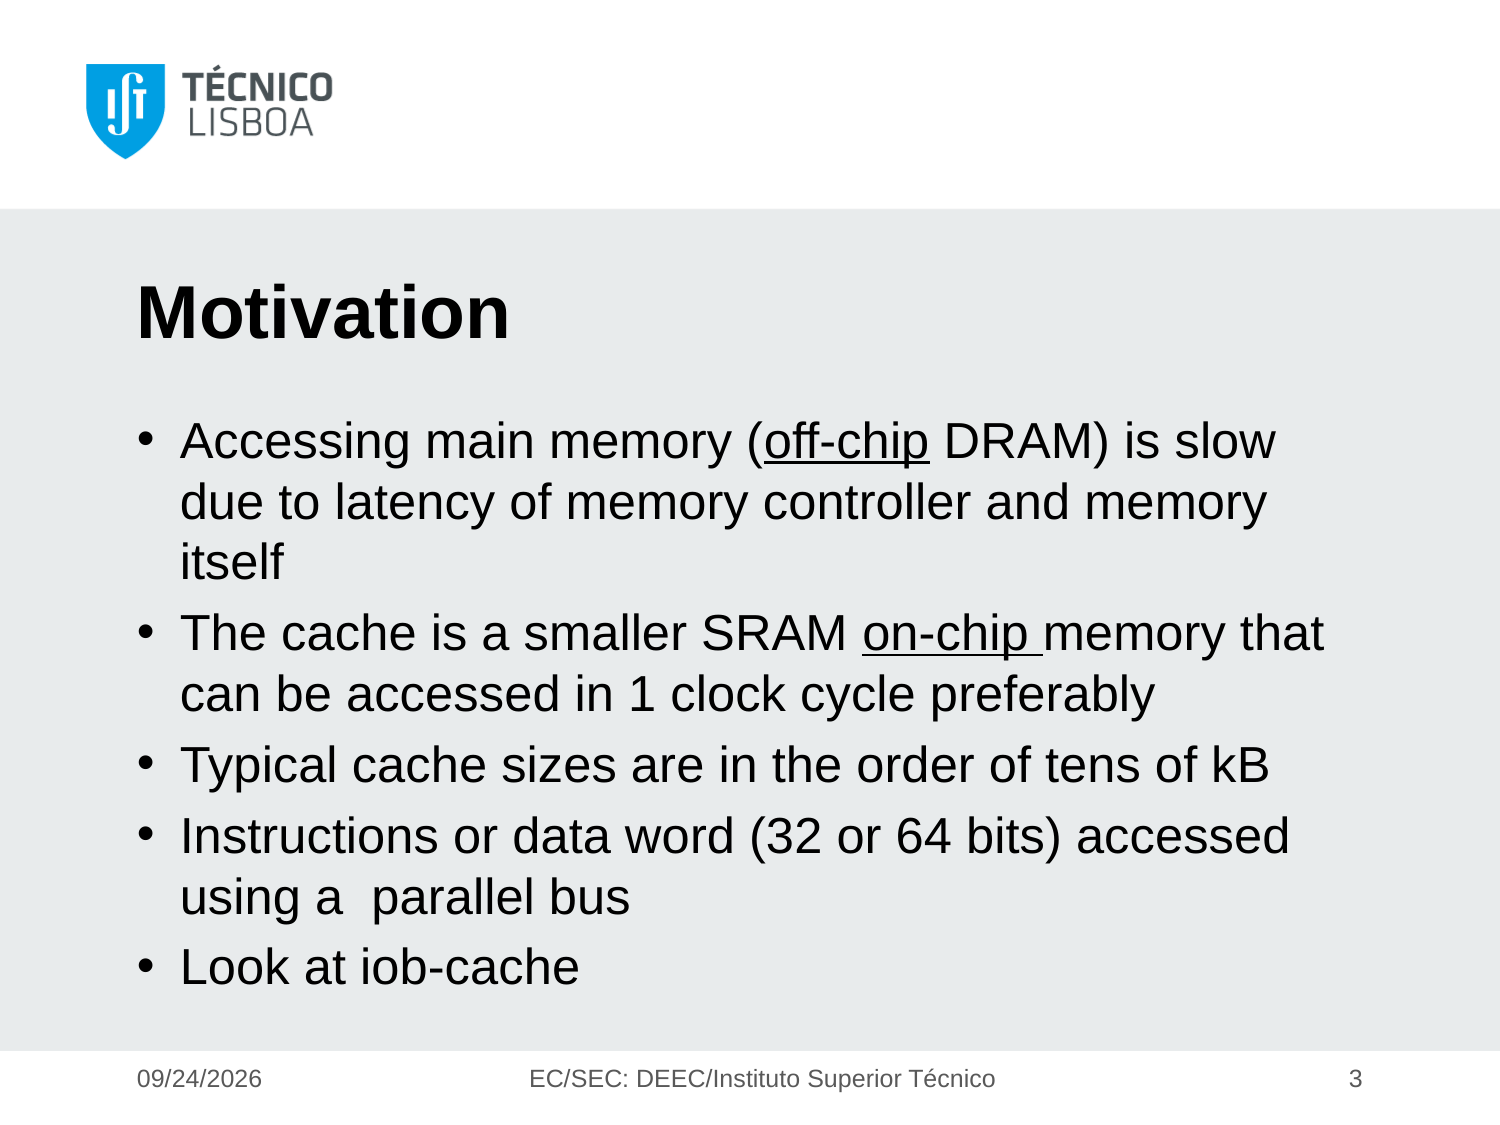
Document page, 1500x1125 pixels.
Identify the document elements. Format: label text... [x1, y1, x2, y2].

title Motivation [121, 237, 1378, 381]
list Accessing main memory (off-chip DRAM) is slow due to latency of memory controller and memory itself The cache is a smaller SRAM on-chip memory that can be accessed in 1 clock cycle preferably Typical cache sizes are in the order of tens of kB Instructions or data word (32 or 64 bits) accessed using a parallel bus Look at iob-cache [121, 400, 1378, 1005]
slide_number 12/17/2020 [121, 1052, 425, 1103]
footer EC/SEC: DEEC/Instituto Superior Técnico [512, 1052, 1021, 1103]
picture [0, 0, 1500, 1125]
slide_number <number> [1077, 1052, 1378, 1103]
